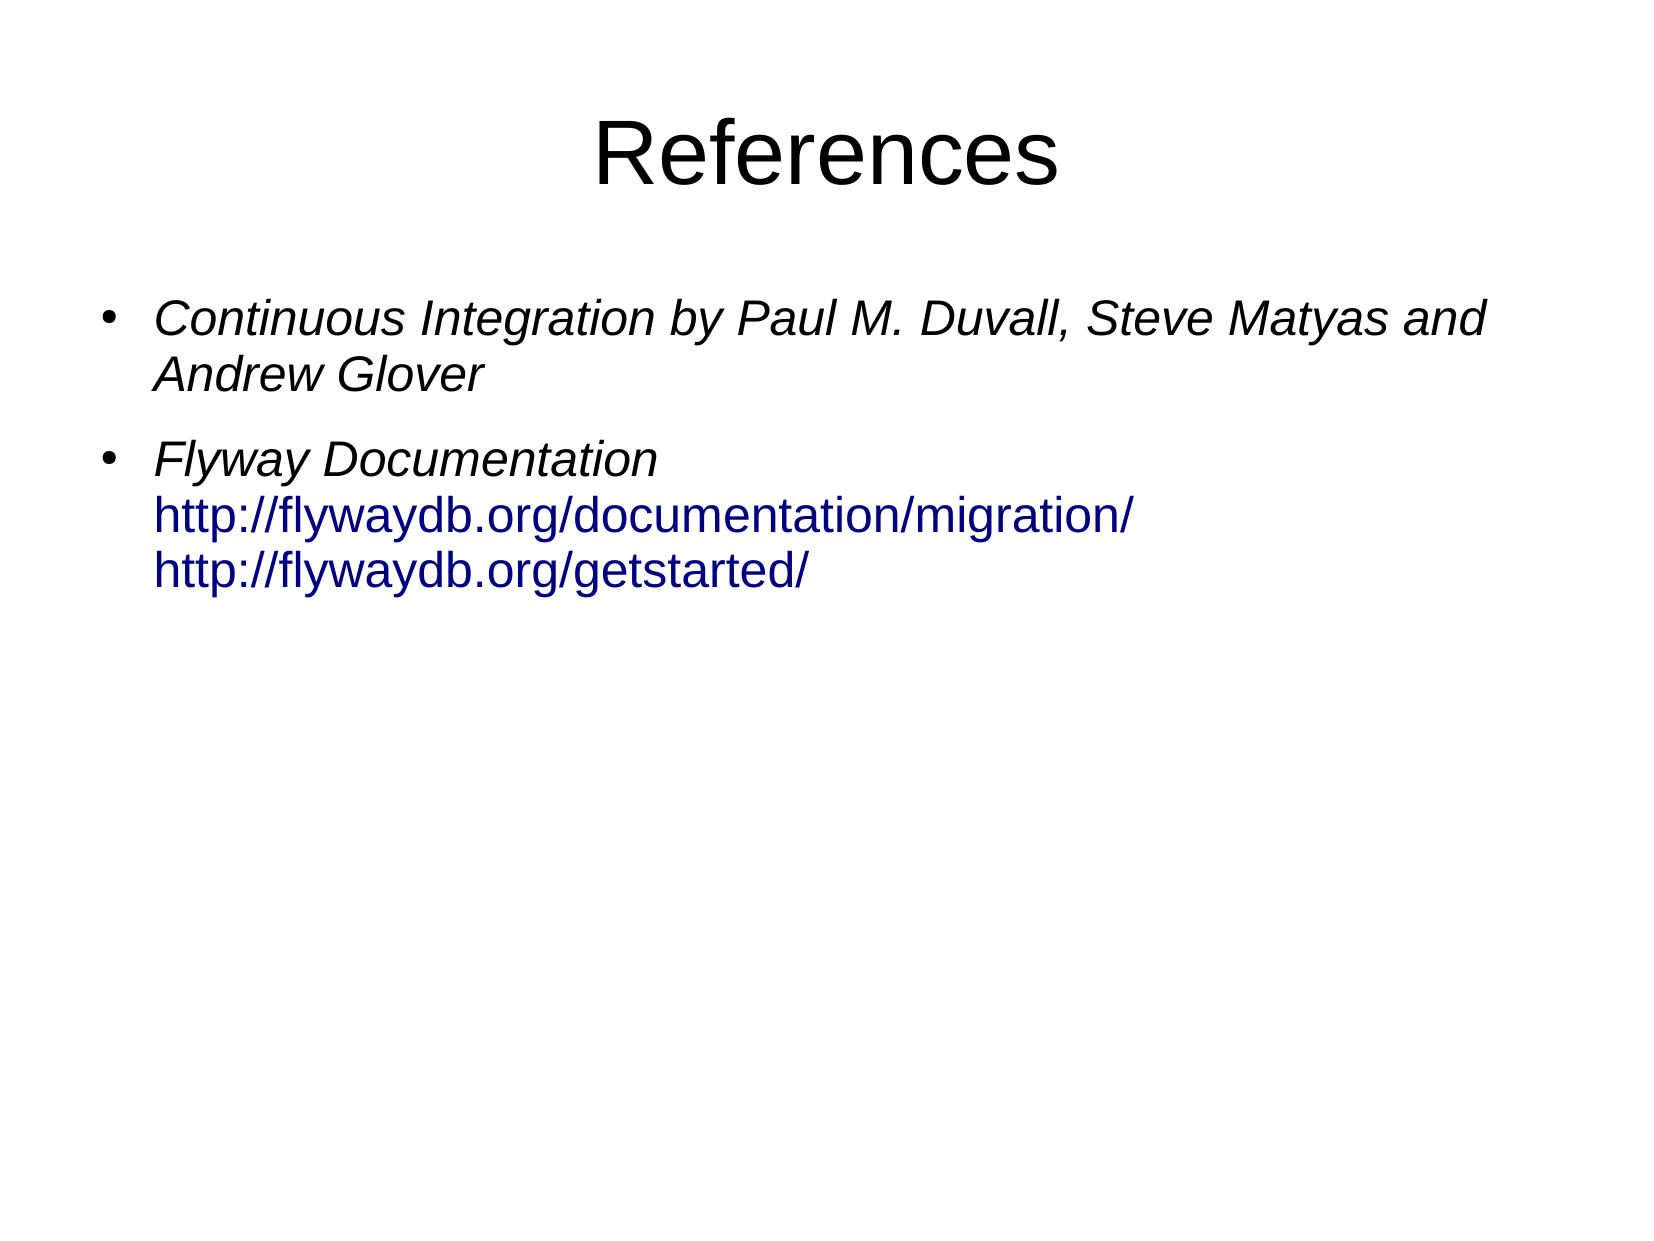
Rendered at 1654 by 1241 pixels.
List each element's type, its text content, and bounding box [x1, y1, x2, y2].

list Continuous Integration by Paul M. Duvall, Steve Matyas and Andrew Glover Flyway Documentation http://flywaydb.org/documentation/migration/ http://flywaydb.org/getstarted/ [82, 290, 1571, 1010]
title References [82, 49, 1571, 257]
